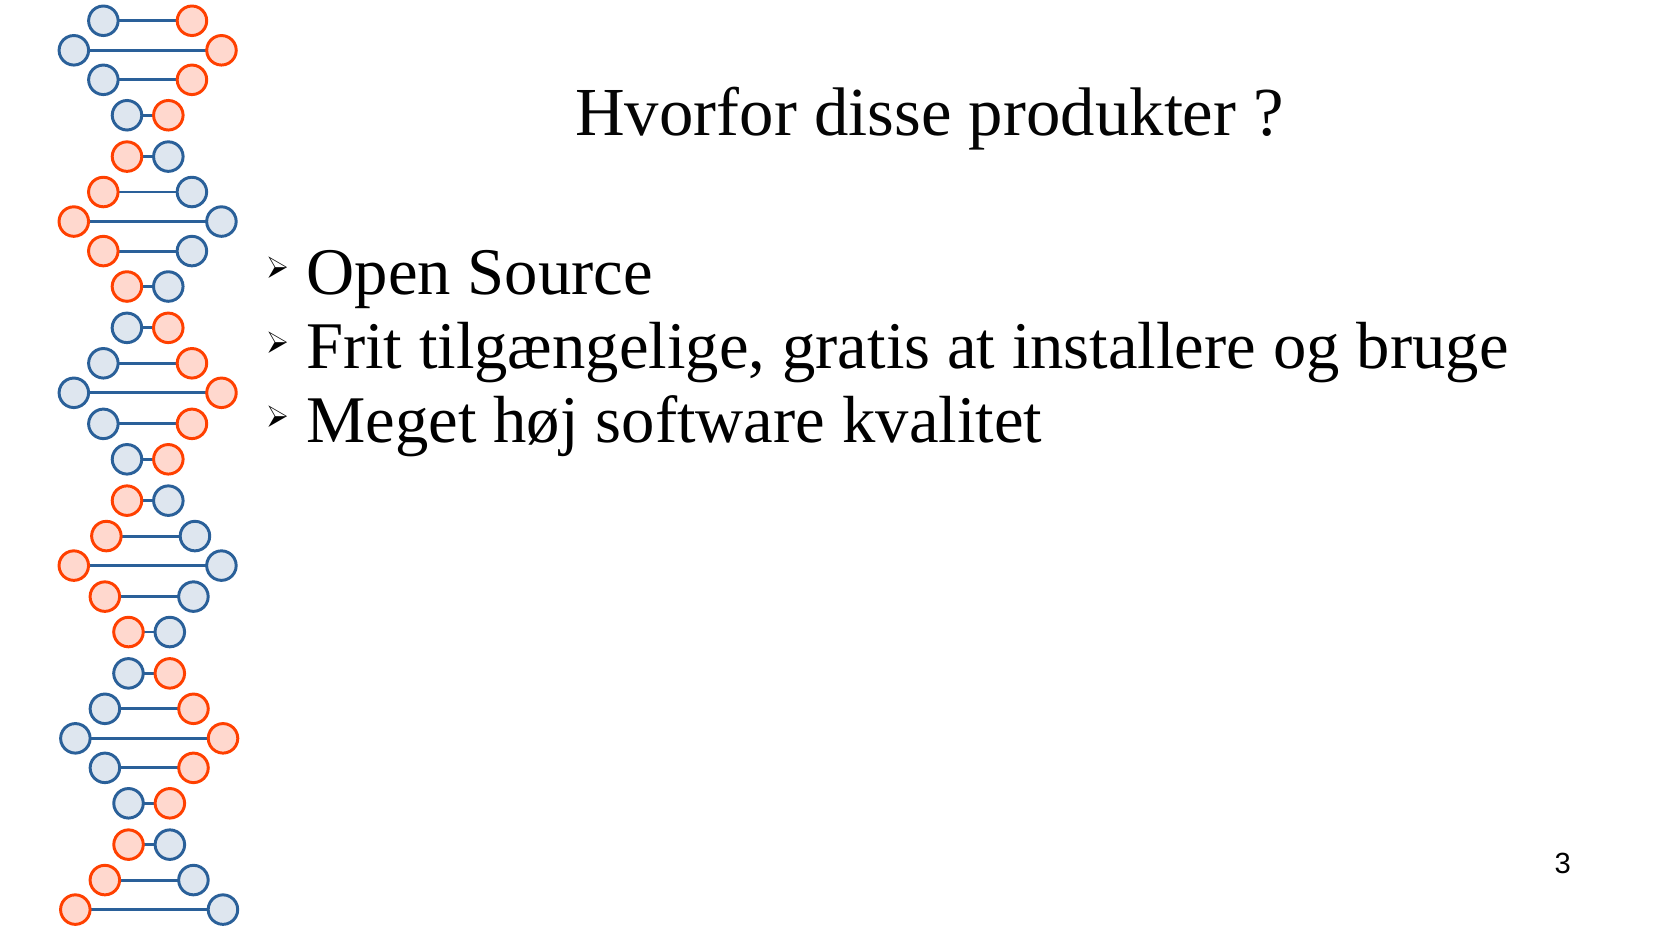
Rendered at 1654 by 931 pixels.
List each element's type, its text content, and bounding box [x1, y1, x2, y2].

title Hvorfor disse produkter ? [265, 35, 1595, 189]
subtitle Open Source Frit tilgængelige, gratis at installere og bruge Meget høj software kvalitet [265, 224, 1595, 764]
